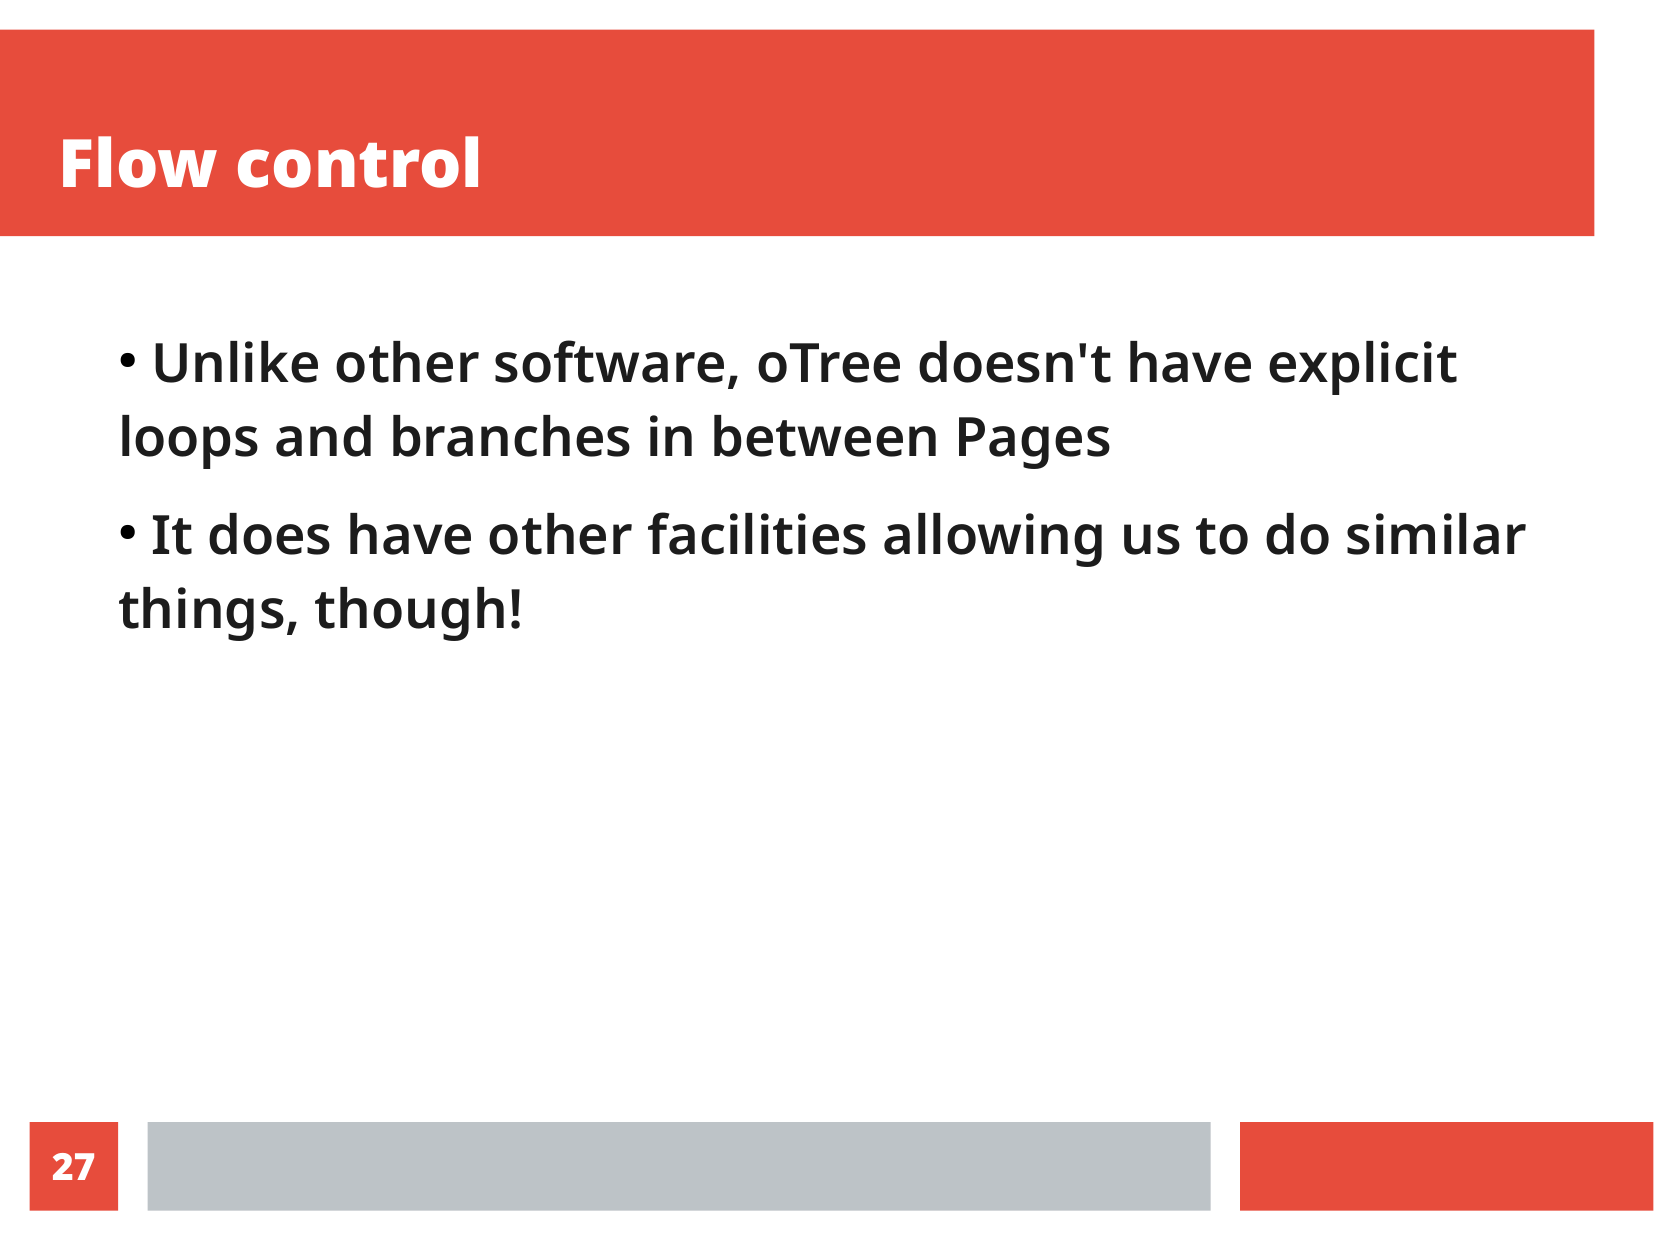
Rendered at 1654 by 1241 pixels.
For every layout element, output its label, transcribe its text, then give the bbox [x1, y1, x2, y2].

list Unlike other software, oTree doesn't have explicit loops and branches in between Pages It does have other facilities allowing us to do similar things, though! [59, 324, 1565, 1093]
title Flow control [59, 59, 1595, 207]
